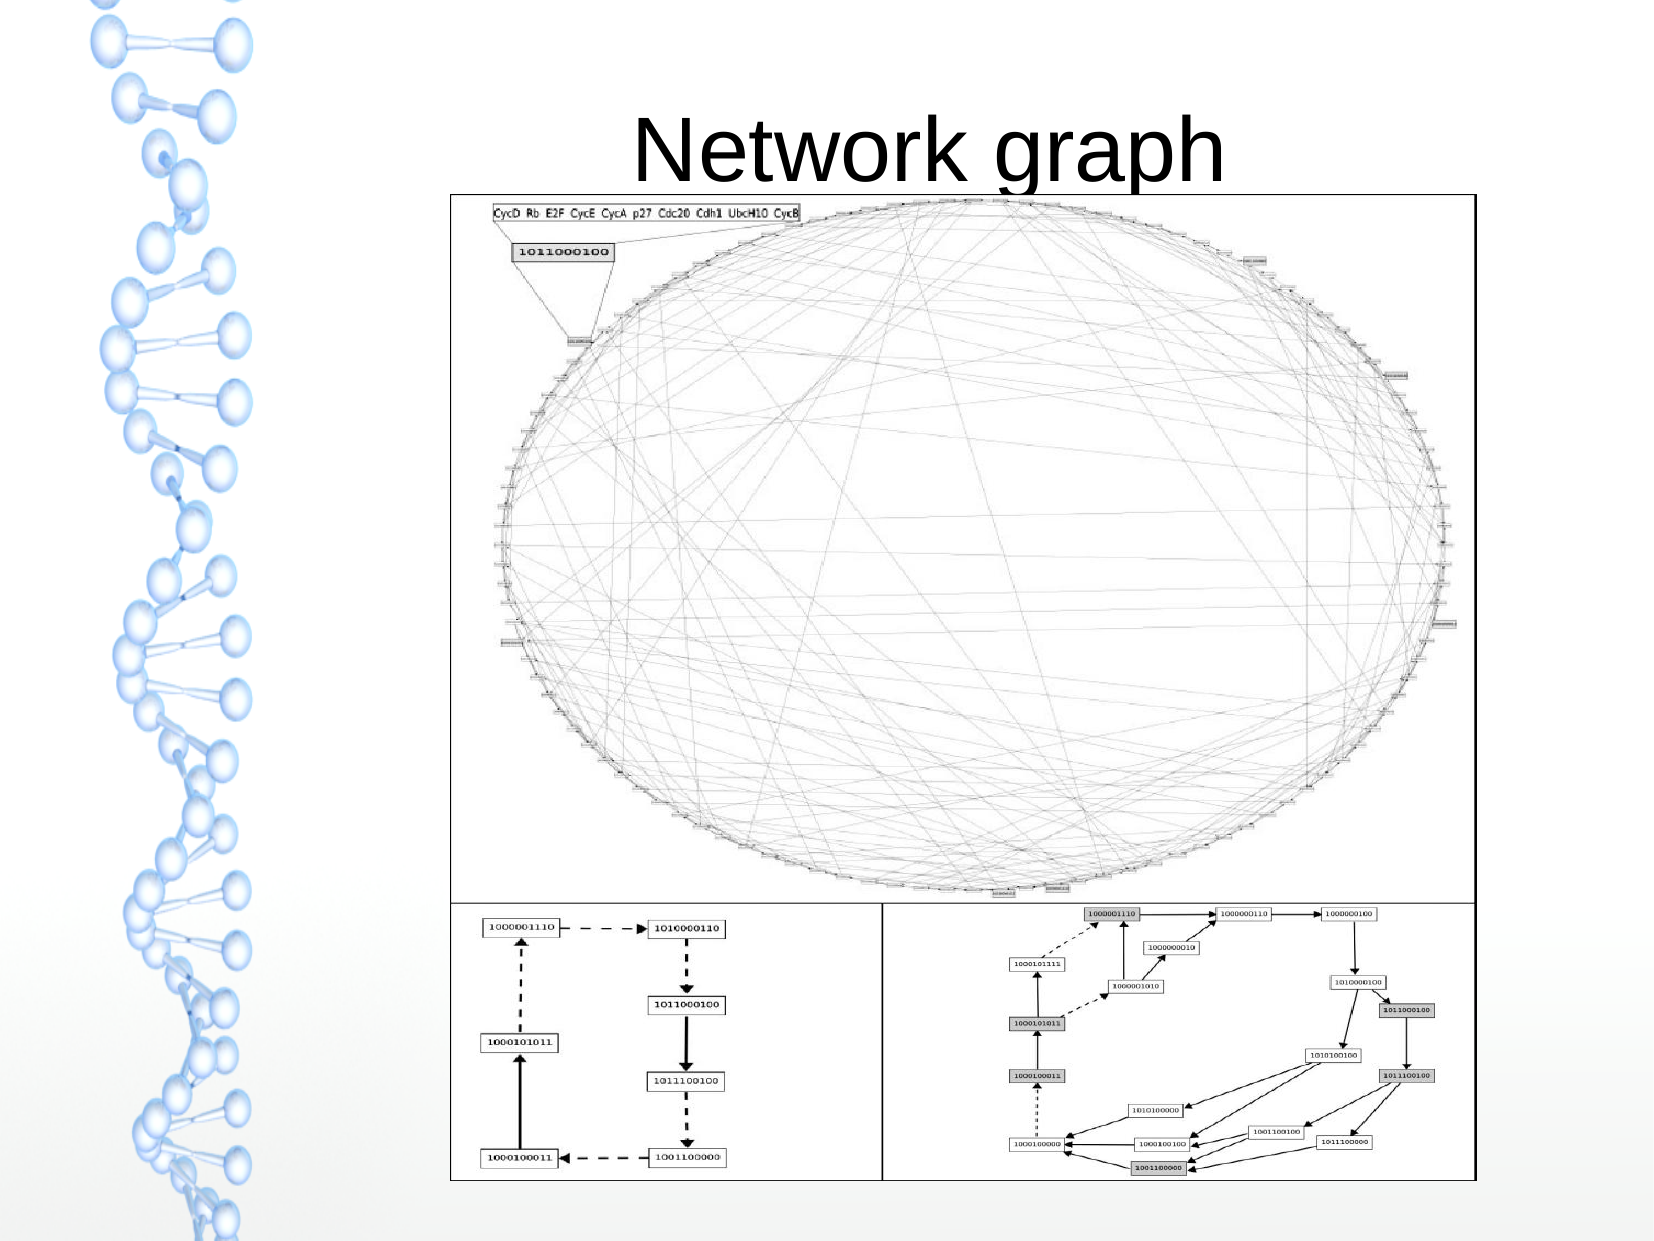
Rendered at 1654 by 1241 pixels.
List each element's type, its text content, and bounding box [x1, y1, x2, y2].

picture [0, 0, 1654, 1241]
title Network graph [265, 47, 1595, 252]
